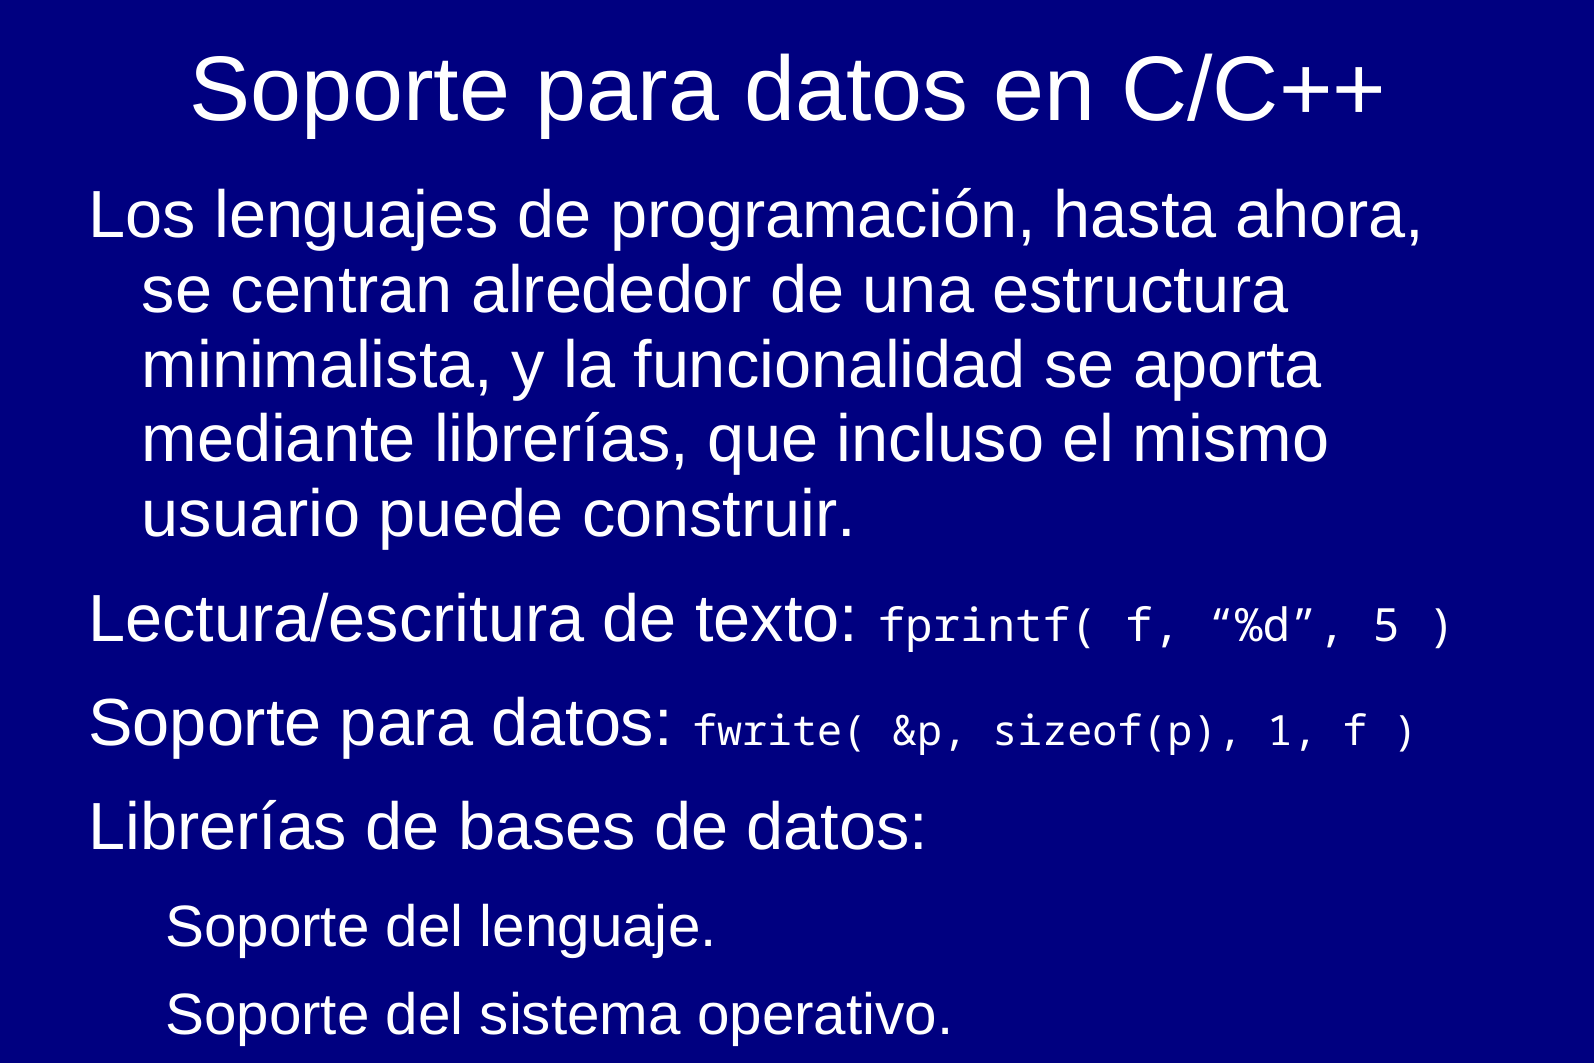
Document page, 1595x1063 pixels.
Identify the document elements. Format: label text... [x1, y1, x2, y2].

list Los lenguajes de programación, hasta ahora, se centran alrededor de una estructura minimalista, y la funcionalidad se aporta mediante librerías, que incluso el mismo usuario puede construir. Lectura/escritura de texto: fprintf( f, “%d”, 5 ) Soporte para datos: fwrite( &p, sizeof(p), 1, f ) Librerías de bases de datos: Soporte del lenguaje. Soporte del sistema operativo. [70, 177, 1506, 1047]
title Soporte para datos en C/C++ [70, 0, 1506, 177]
